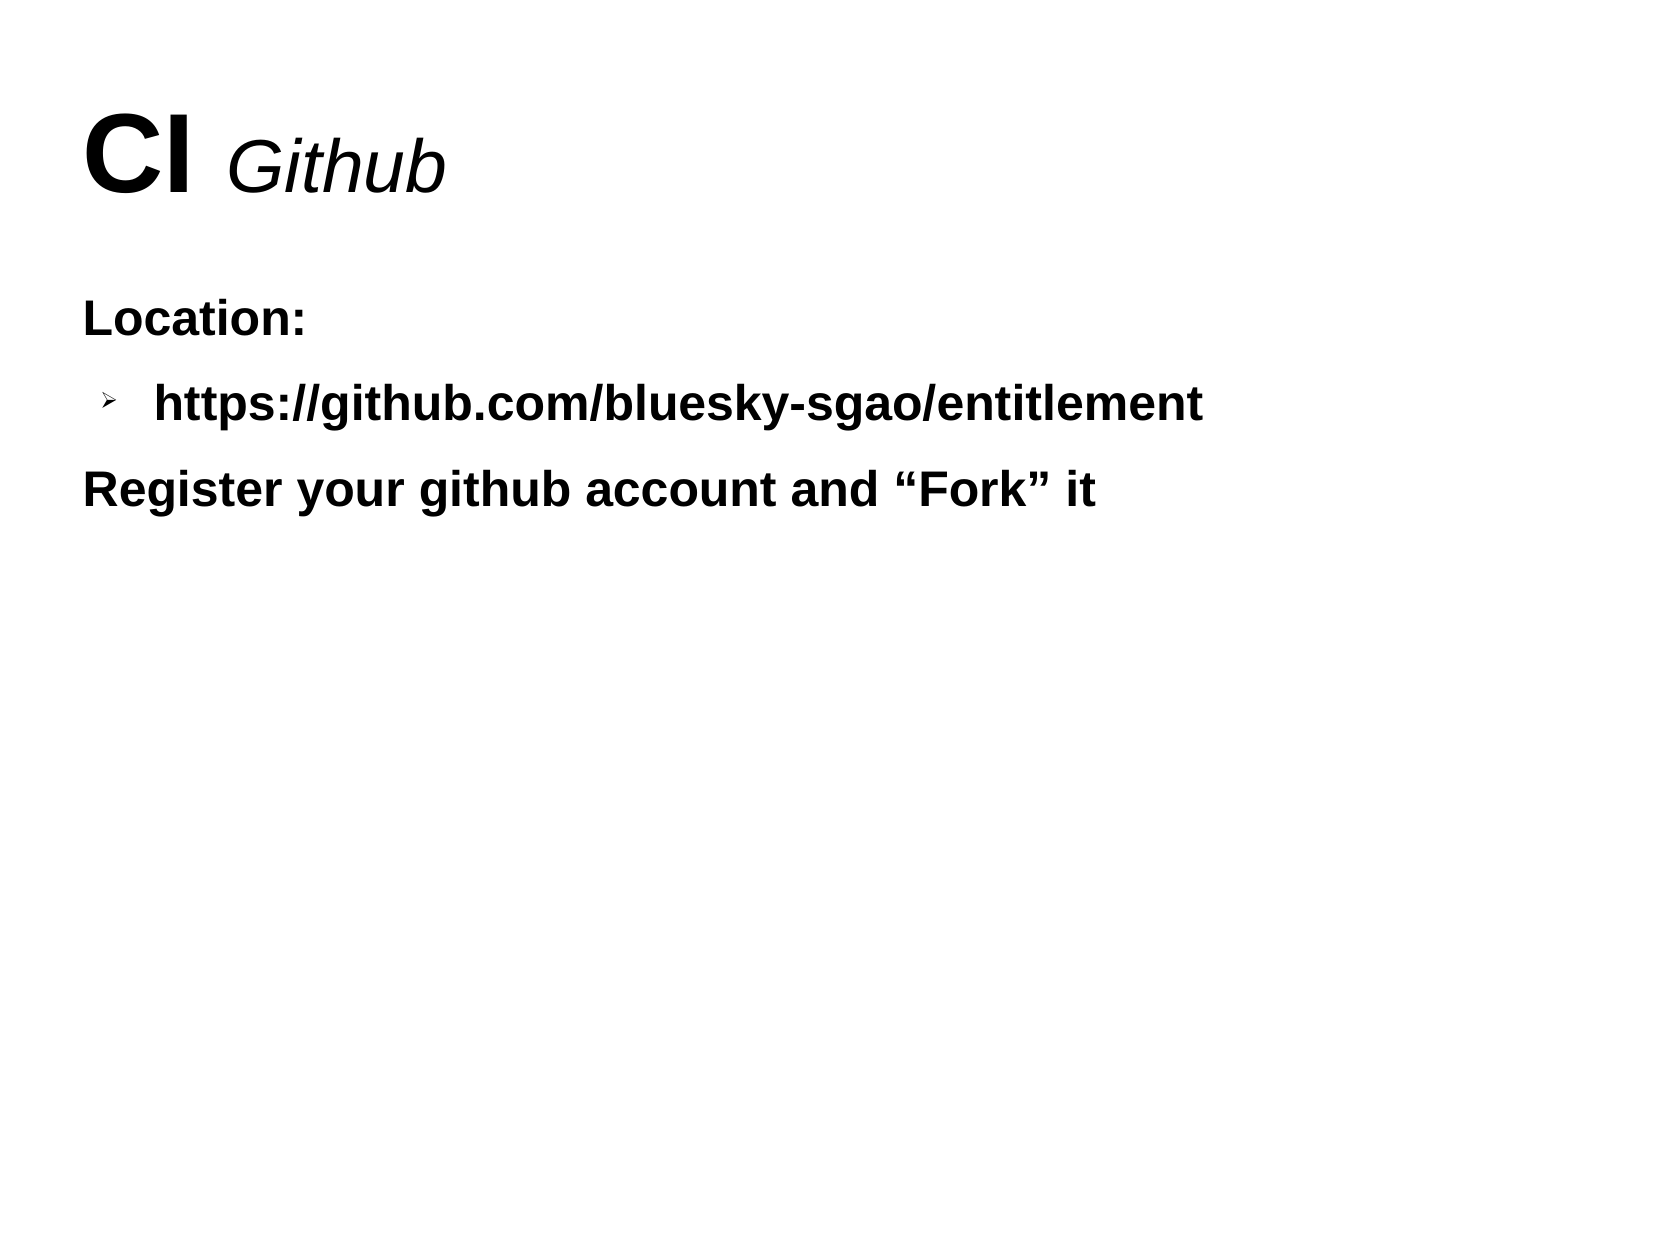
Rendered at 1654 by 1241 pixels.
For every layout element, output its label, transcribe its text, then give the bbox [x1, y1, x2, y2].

title CI Github [82, 49, 1571, 257]
list Location: https://github.com/bluesky-sgao/entitlement Register your github account and “Fork” it [82, 290, 1571, 796]
